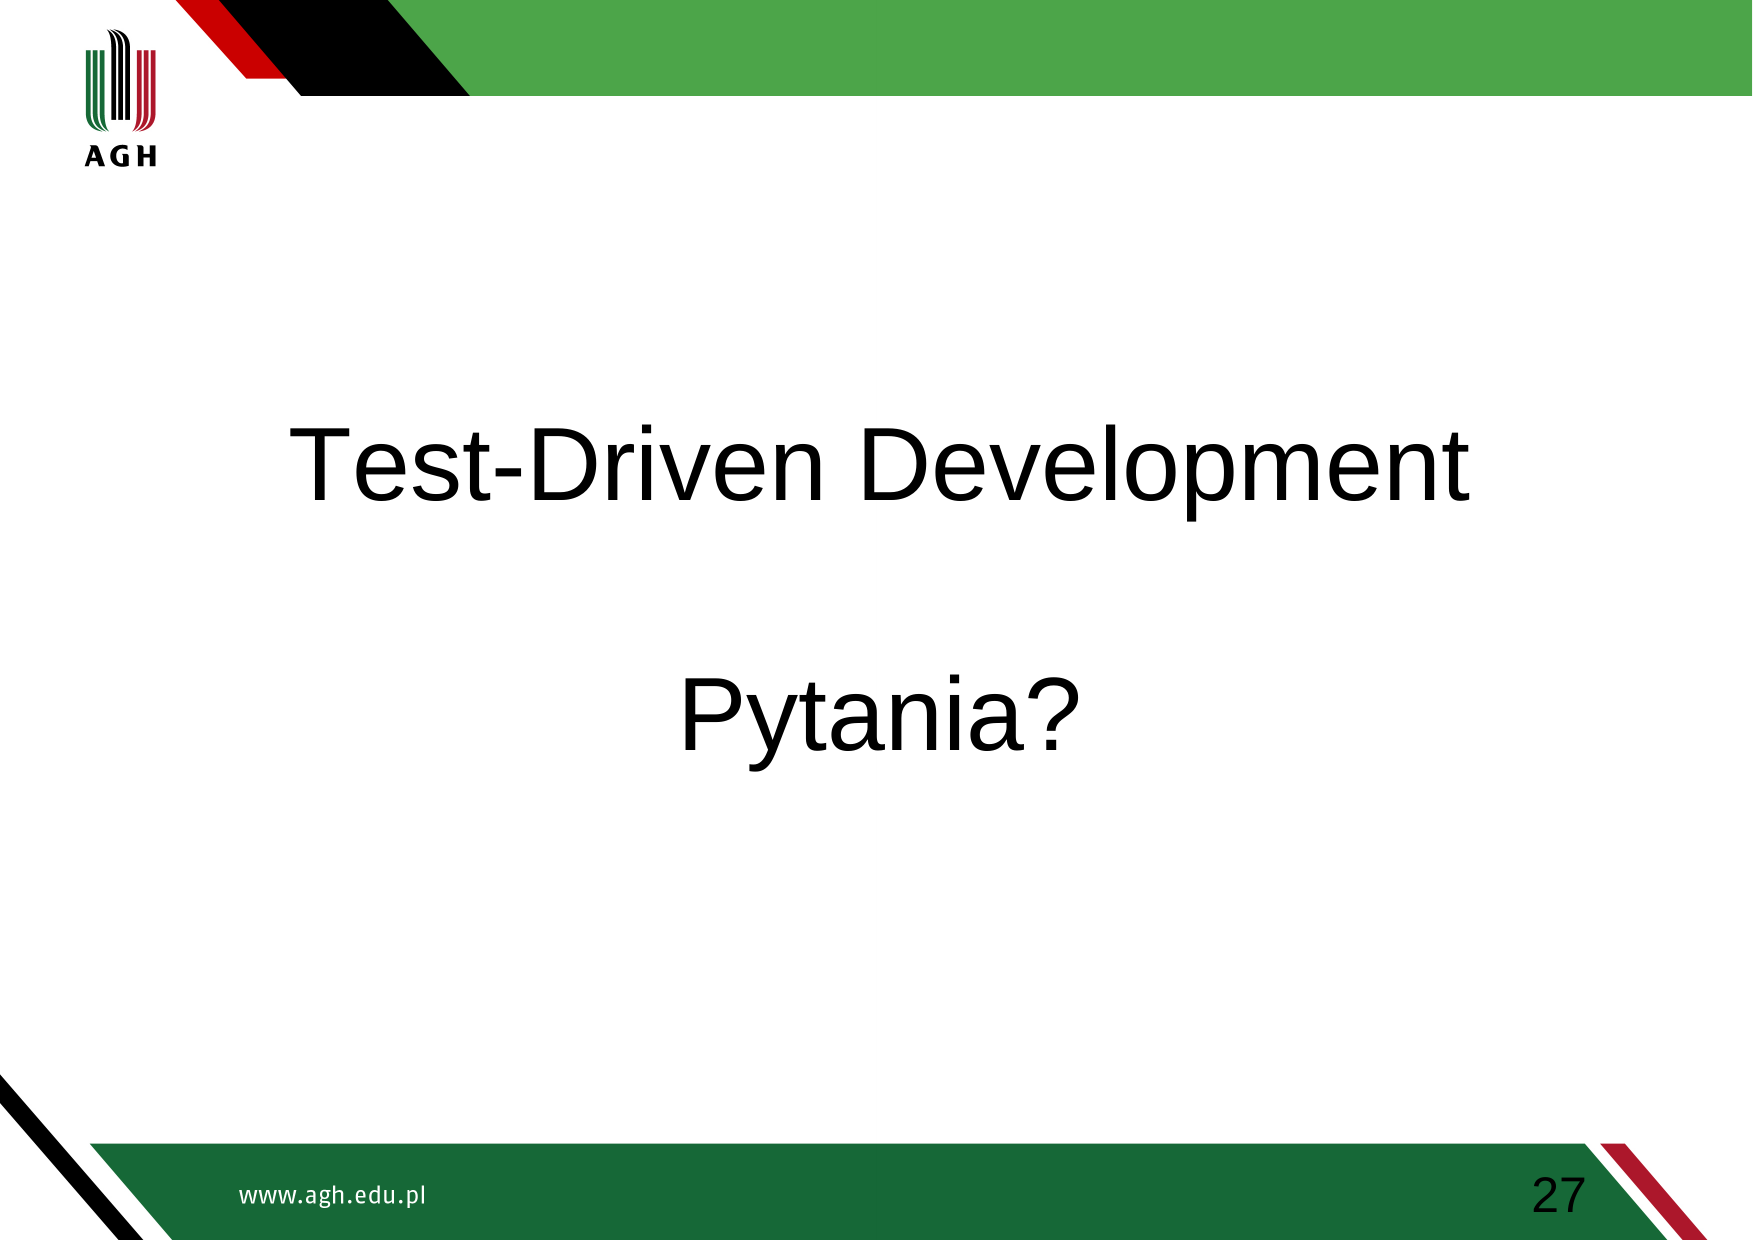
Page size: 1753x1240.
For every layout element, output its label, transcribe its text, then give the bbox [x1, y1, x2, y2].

title Test-Driven Development Pytania? [135, 387, 1626, 780]
picture [0, 0, 1753, 1240]
